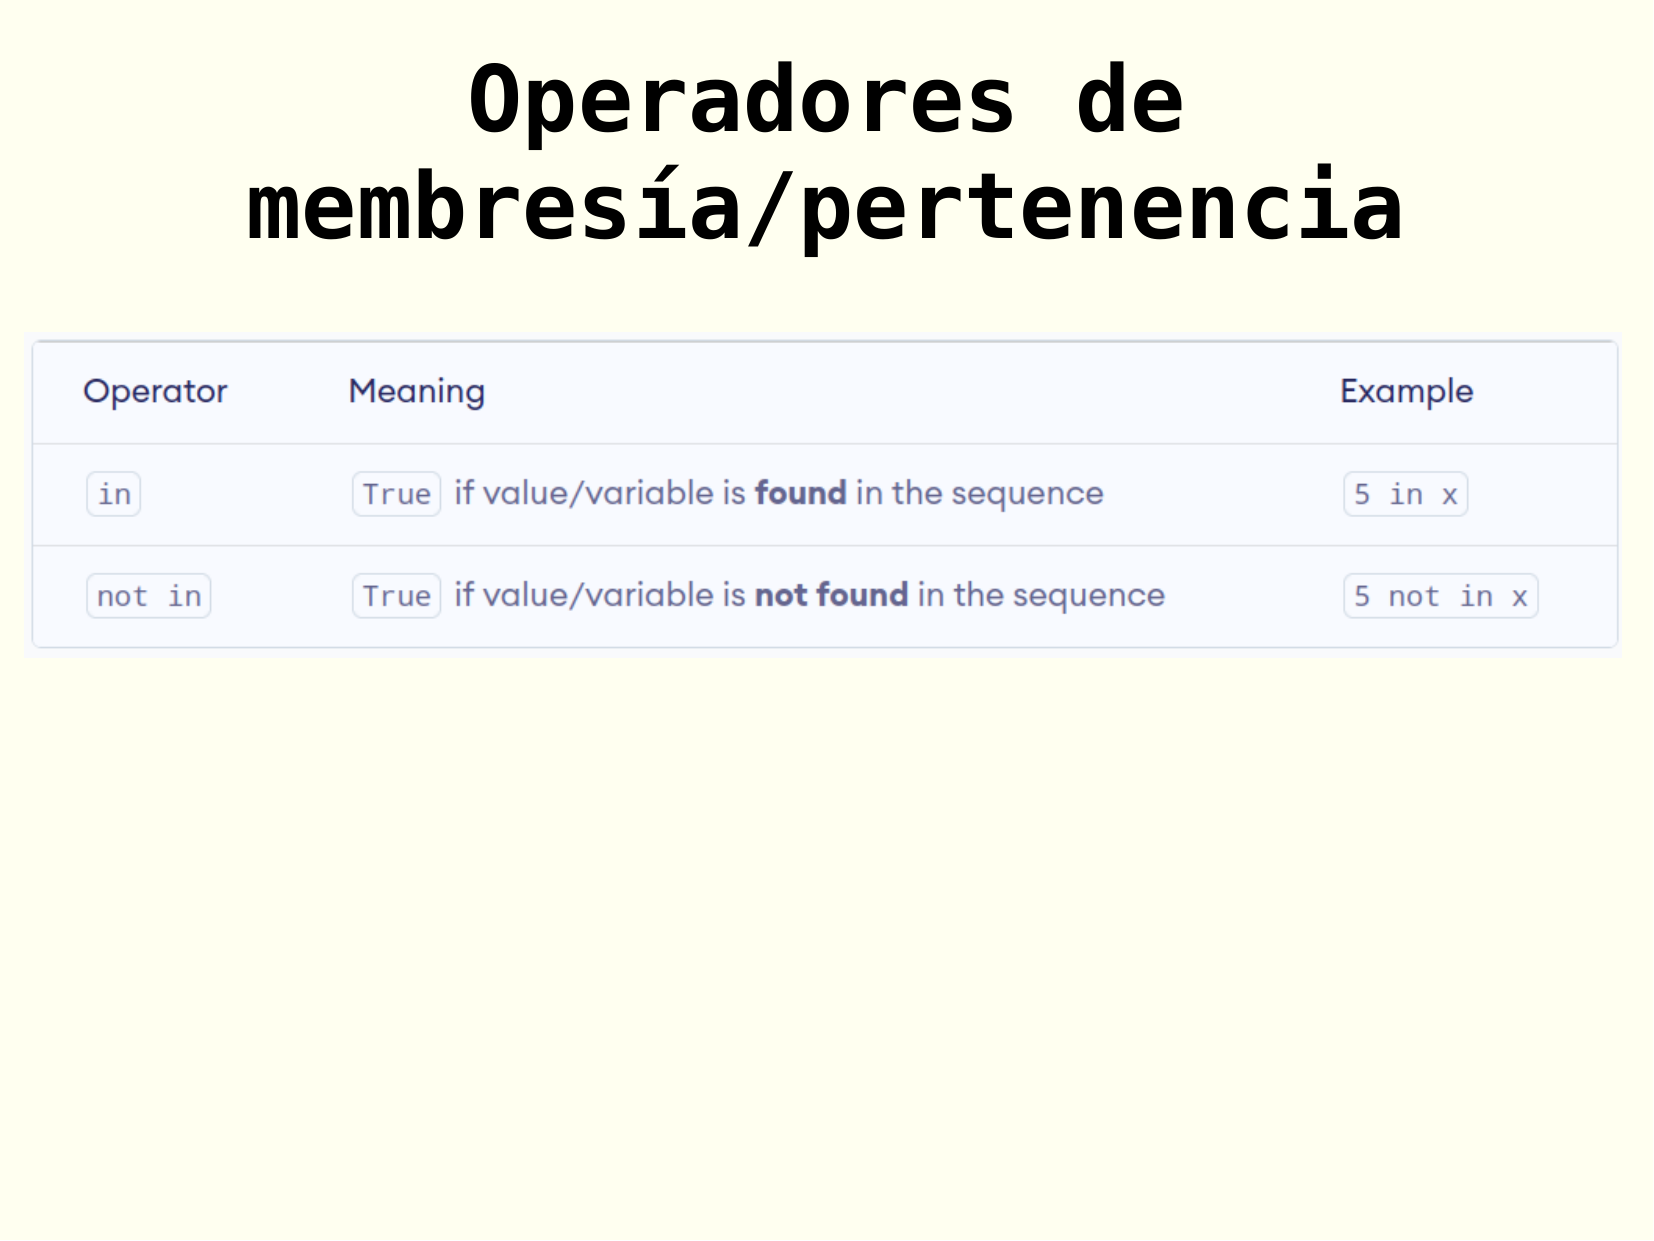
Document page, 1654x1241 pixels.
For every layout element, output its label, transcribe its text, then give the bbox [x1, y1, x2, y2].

picture [24, 332, 1622, 658]
title Operadores de membresía/pertenencia [82, 49, 1571, 257]
